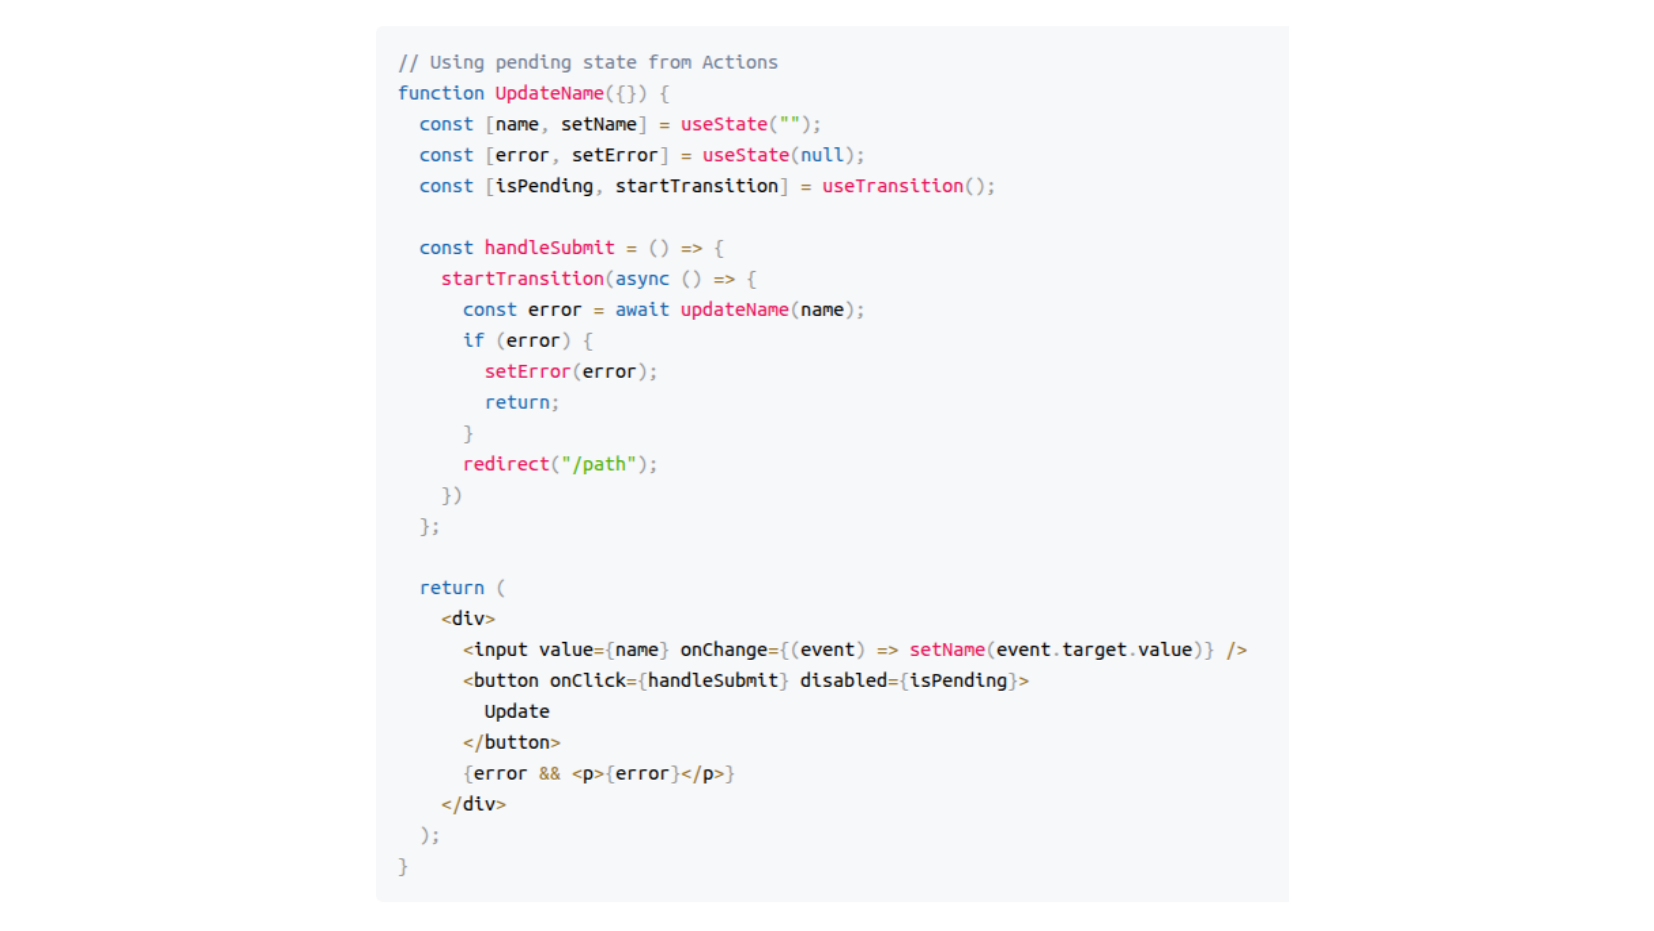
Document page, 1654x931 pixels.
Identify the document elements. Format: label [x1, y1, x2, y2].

picture [376, 25, 1289, 906]
